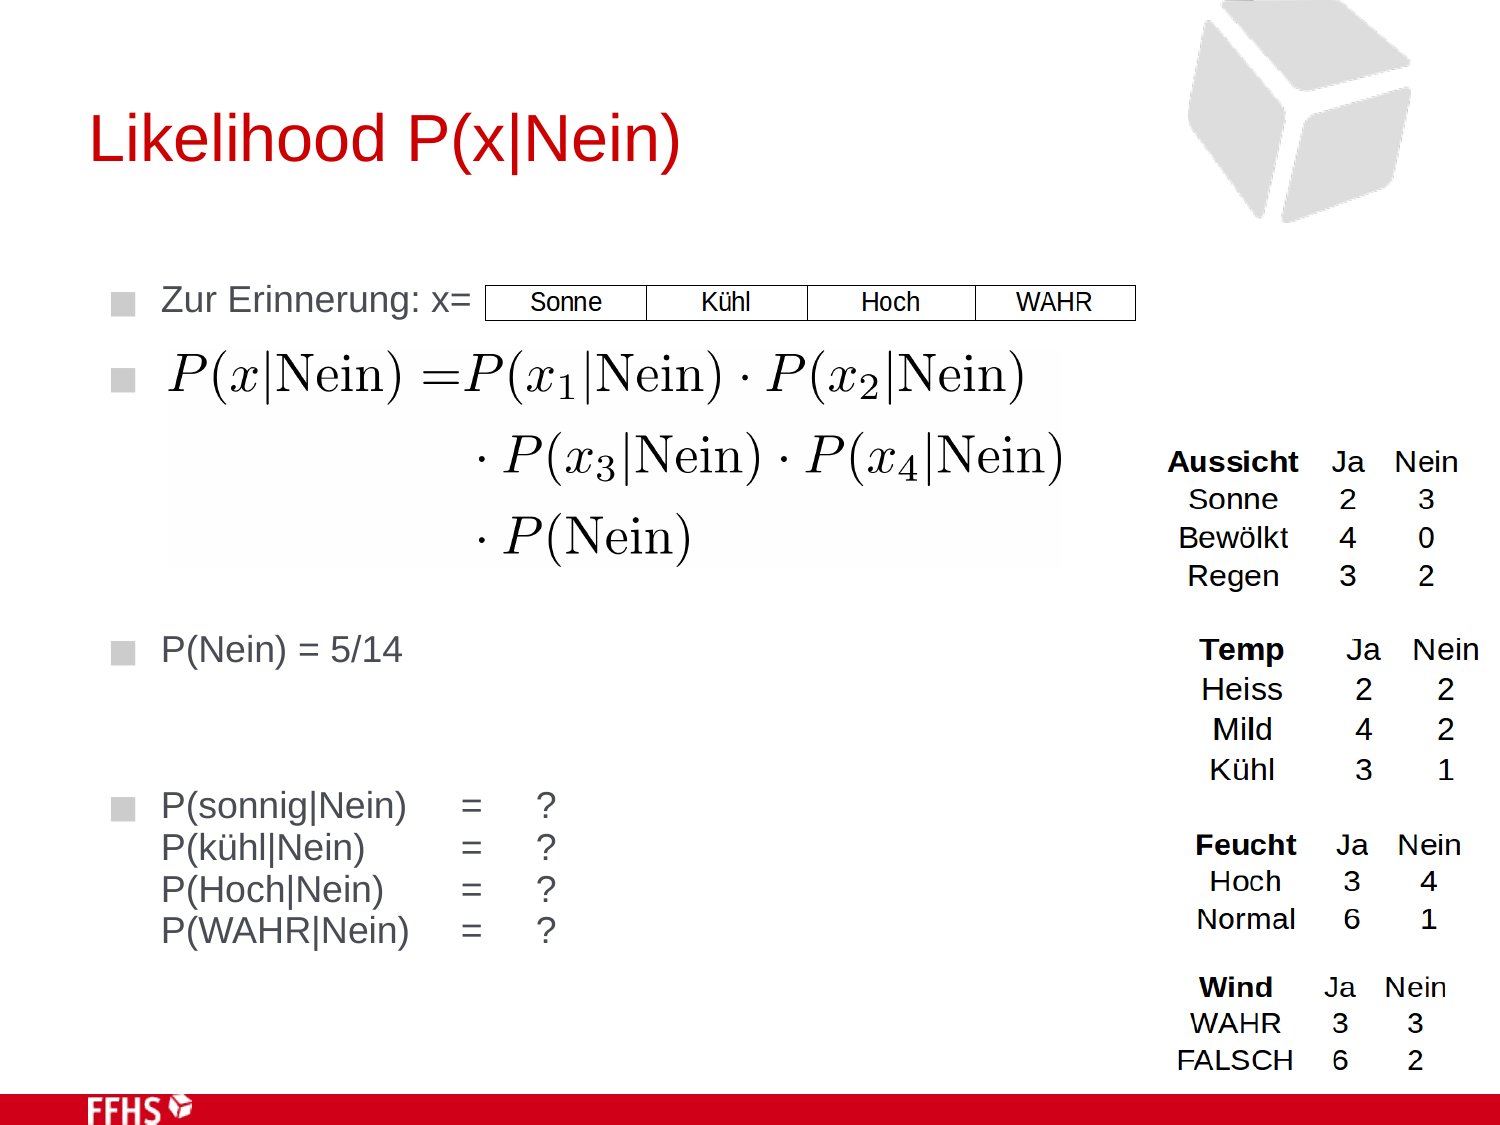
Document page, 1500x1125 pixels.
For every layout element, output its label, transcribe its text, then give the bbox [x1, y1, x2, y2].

picture [168, 350, 1061, 567]
picture [479, 278, 1140, 324]
picture [1188, 0, 1411, 223]
list Zur Erinnerung: x= P(Nein) = 5/14 P(sonnig|Nein) = ? P(kühl|Nein) = ? P(Hoch|Nein) = ? P(WAHR|Nein) = ? [90, 278, 1412, 1096]
picture [0, 1094, 1500, 1125]
picture [1153, 434, 1467, 597]
picture [1163, 971, 1460, 1080]
picture [1183, 624, 1490, 795]
title Likelihood P(x|Nein) [88, 56, 1176, 220]
picture [1182, 821, 1484, 945]
